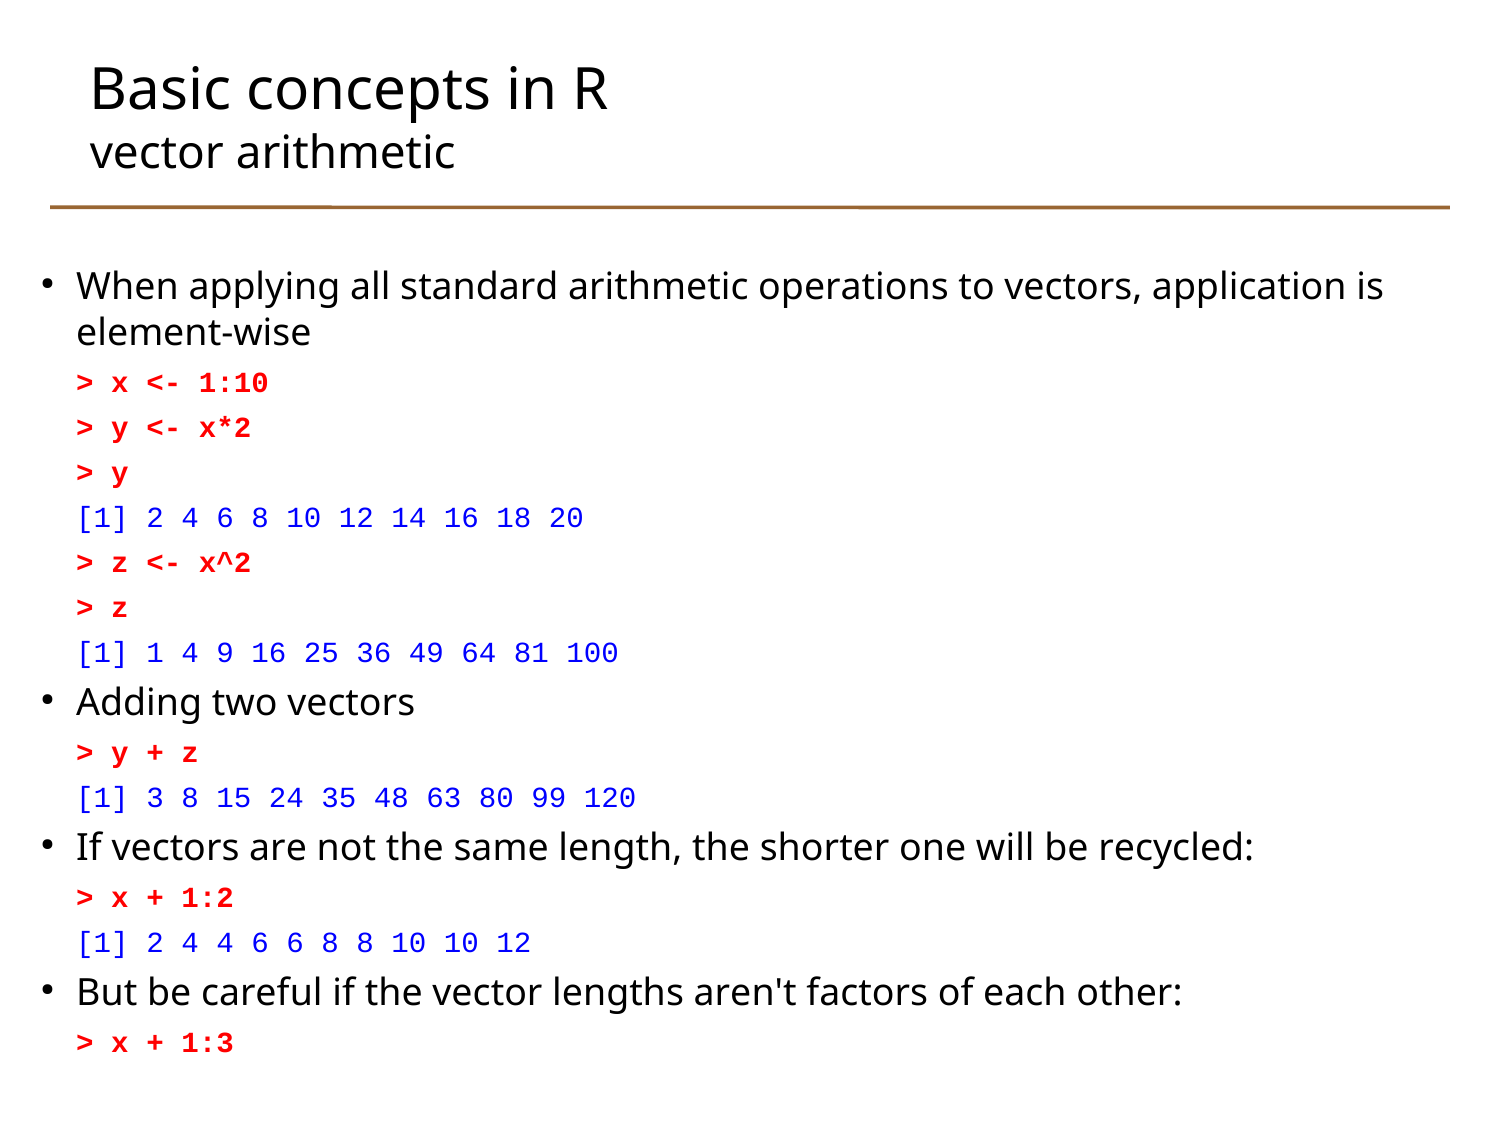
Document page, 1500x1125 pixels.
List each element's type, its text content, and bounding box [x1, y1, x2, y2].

title Basic concepts in R vector arithmetic [75, 42, 1422, 255]
list When applying all standard arithmetic operations to vectors, application is element-wise > x <- 1:10 > y <- x*2 > y [1] 2 4 6 8 10 12 14 16 18 20 > z <- x^2 > z [1] 1 4 9 16 25 36 49 64 81 100 Adding two vectors > y + z [1] 3 8 15 24 35 48 63 80 99 120 If vectors are not the same length, the shorter one will be recycled: > x + 1:2 [1] 2 4 4 6 6 8 8 10 10 12 But be careful if the vector lengths aren't factors of each other: > x + 1:3 [40, 261, 1421, 1125]
